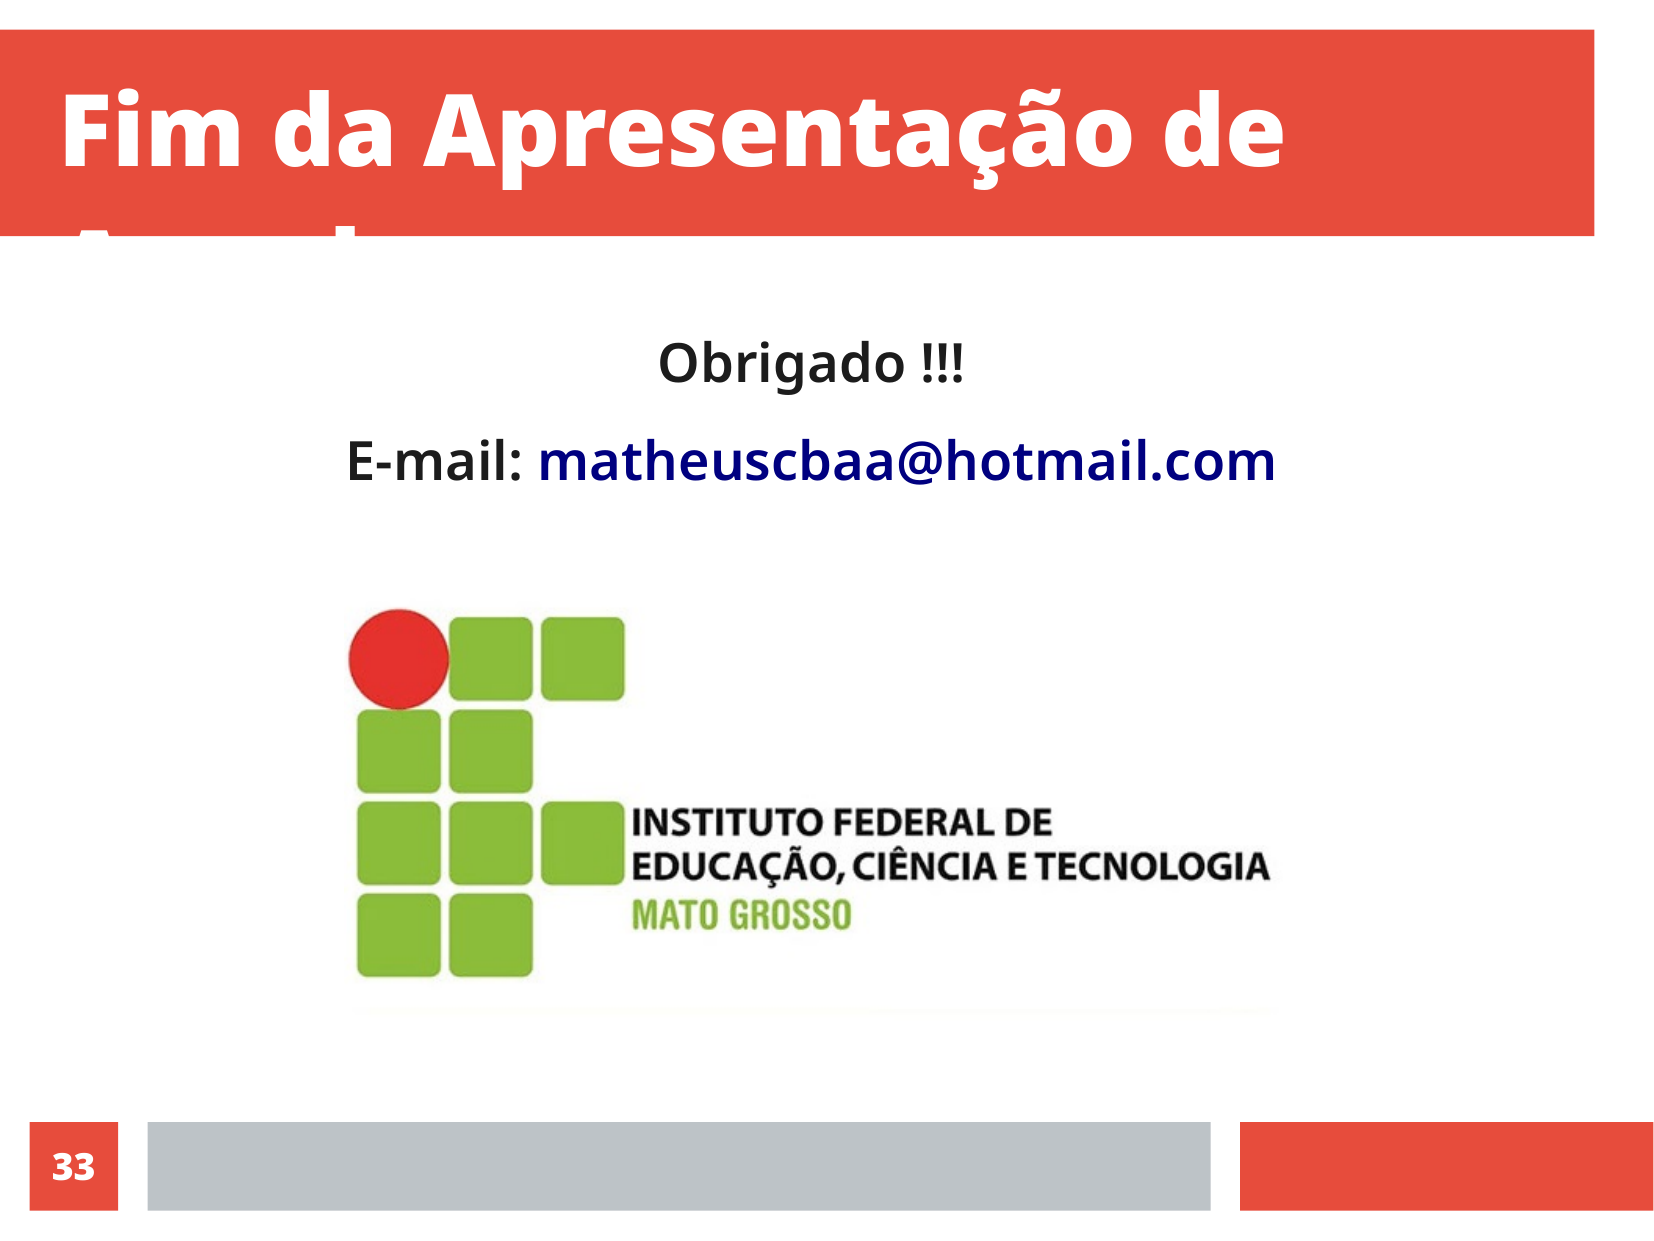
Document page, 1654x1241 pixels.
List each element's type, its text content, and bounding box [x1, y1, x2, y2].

picture [344, 533, 1283, 1080]
title Fim da Apresentação de Angular [59, 59, 1595, 207]
list Obrigado !!! E-mail: matheuscbaa@hotmail.com [59, 324, 1565, 1093]
